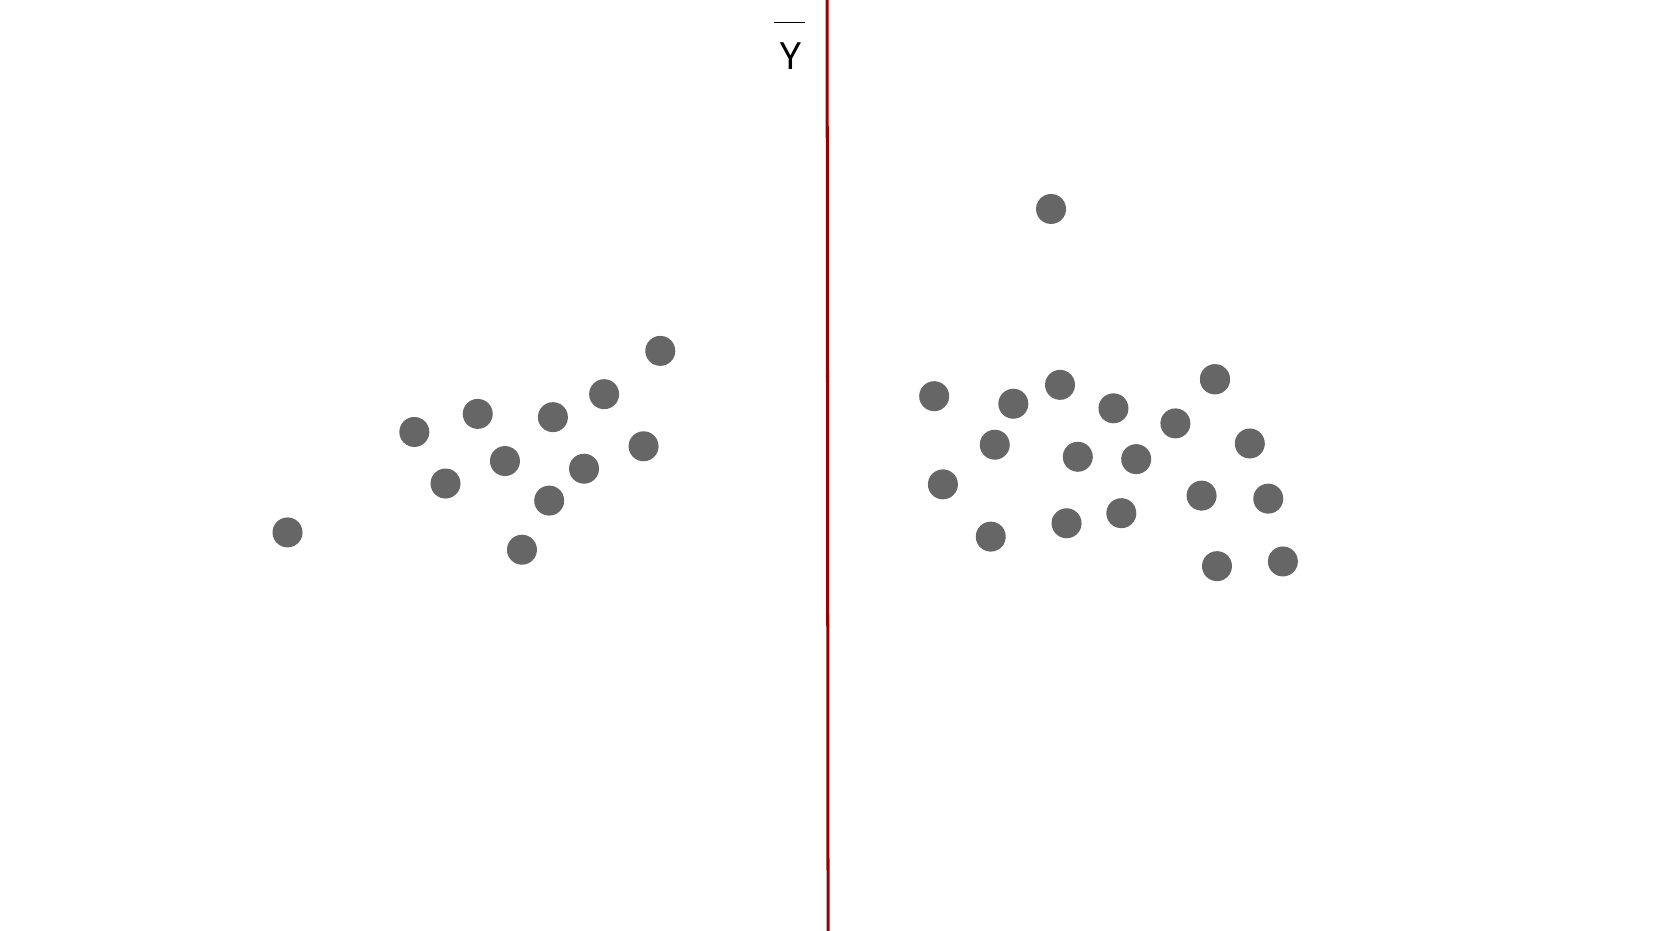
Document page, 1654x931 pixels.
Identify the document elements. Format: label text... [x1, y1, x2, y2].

text_box [1199, 364, 1231, 395]
text_box [1121, 444, 1152, 475]
text_box [430, 468, 461, 499]
text_box [927, 469, 958, 500]
text_box [998, 388, 1029, 419]
text_box [628, 431, 659, 462]
text_box [1106, 498, 1137, 529]
text_box [1160, 408, 1191, 439]
text_box [399, 416, 430, 447]
text_box [1234, 428, 1265, 459]
text_box [462, 398, 493, 429]
text_box [919, 381, 950, 412]
text_box [489, 446, 520, 477]
text_box Y [765, 22, 826, 76]
text_box [569, 453, 600, 484]
text_box [506, 534, 537, 565]
text_box [1045, 369, 1076, 400]
text_box [645, 335, 676, 366]
text_box [1186, 480, 1217, 511]
text_box [1062, 441, 1093, 472]
text_box [1036, 193, 1067, 224]
text_box [1253, 483, 1284, 514]
text_box [589, 379, 620, 410]
text_box [1098, 393, 1129, 424]
text_box [979, 429, 1010, 460]
text_box [537, 402, 568, 433]
text_box [1267, 546, 1298, 577]
text_box [975, 521, 1006, 552]
text_box [1201, 551, 1233, 582]
text_box [272, 517, 303, 548]
text_box [534, 485, 565, 516]
text_box [1051, 508, 1082, 539]
